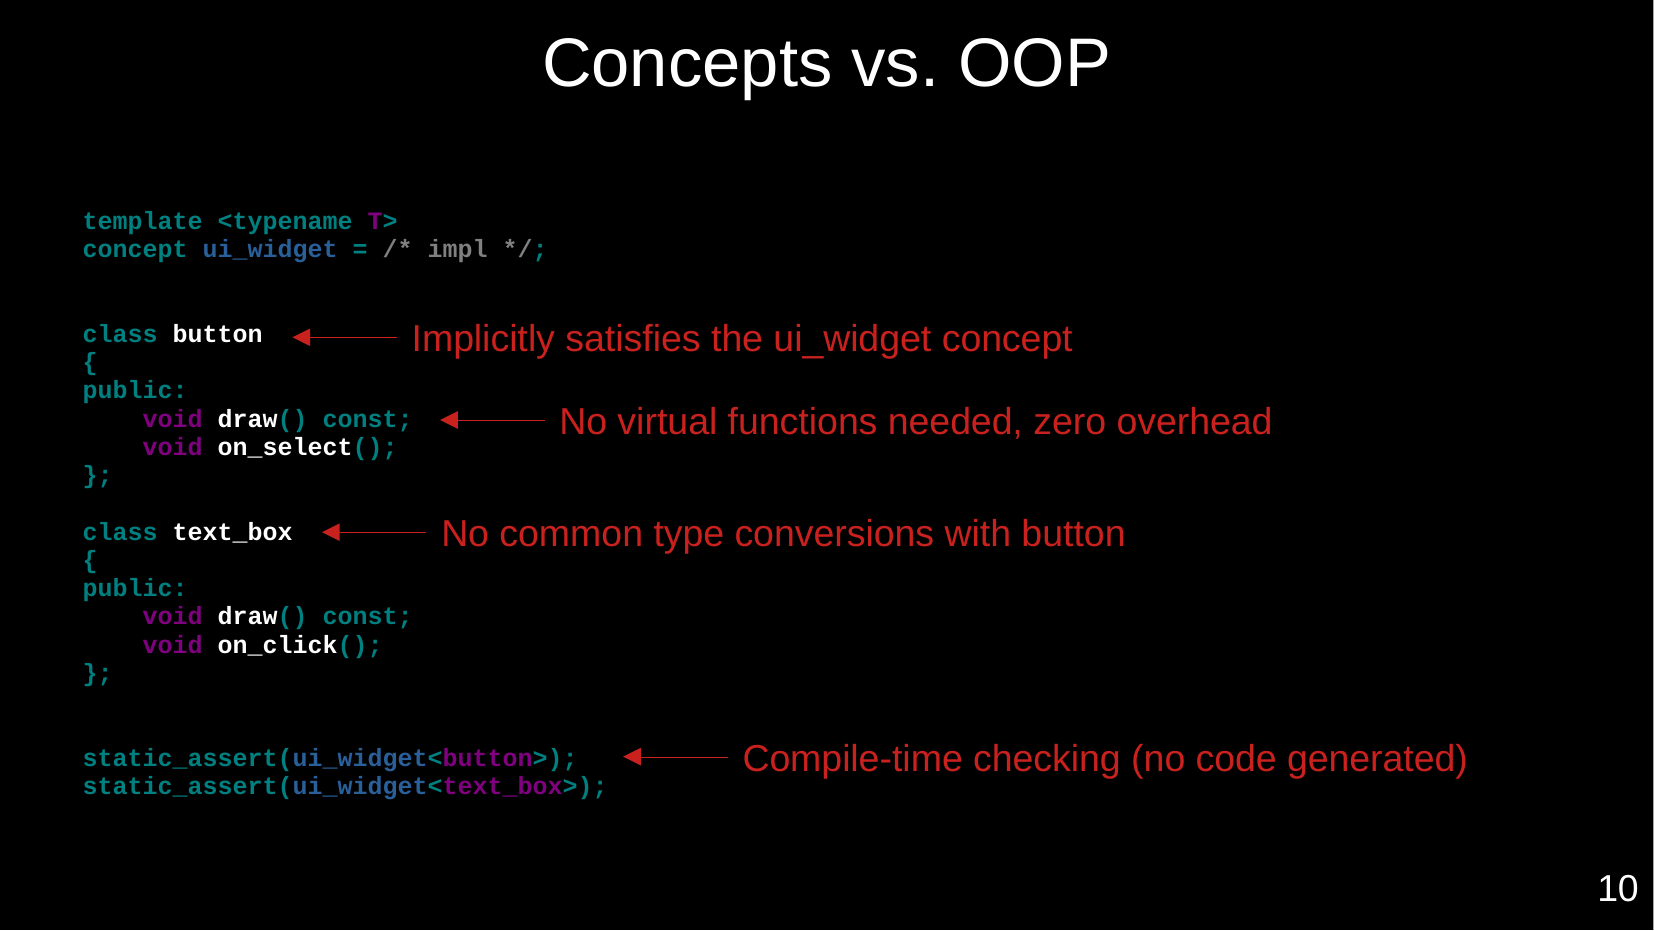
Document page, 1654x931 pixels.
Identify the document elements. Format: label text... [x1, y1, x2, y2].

text_box <number> [1024, 860, 1654, 931]
title Concepts vs. OOP [82, 4, 1571, 121]
text_box Implicitly satisfies the ui_widget concept [396, 310, 1546, 368]
text_box No common type conversions with button [426, 505, 1147, 563]
text_box Compile-time checking (no code generated) [727, 729, 1501, 787]
text_box No virtual functions needed, zero overhead [544, 393, 1291, 451]
subtitle template <typename T> concept ui_widget = /* impl */; class button { public: void draw() const; void on_select(); }; class text_box { public: void draw() const; void on_click(); }; static_assert(ui_widget<button>); static_assert(ui_widget<text_box>); [82, 180, 1571, 830]
